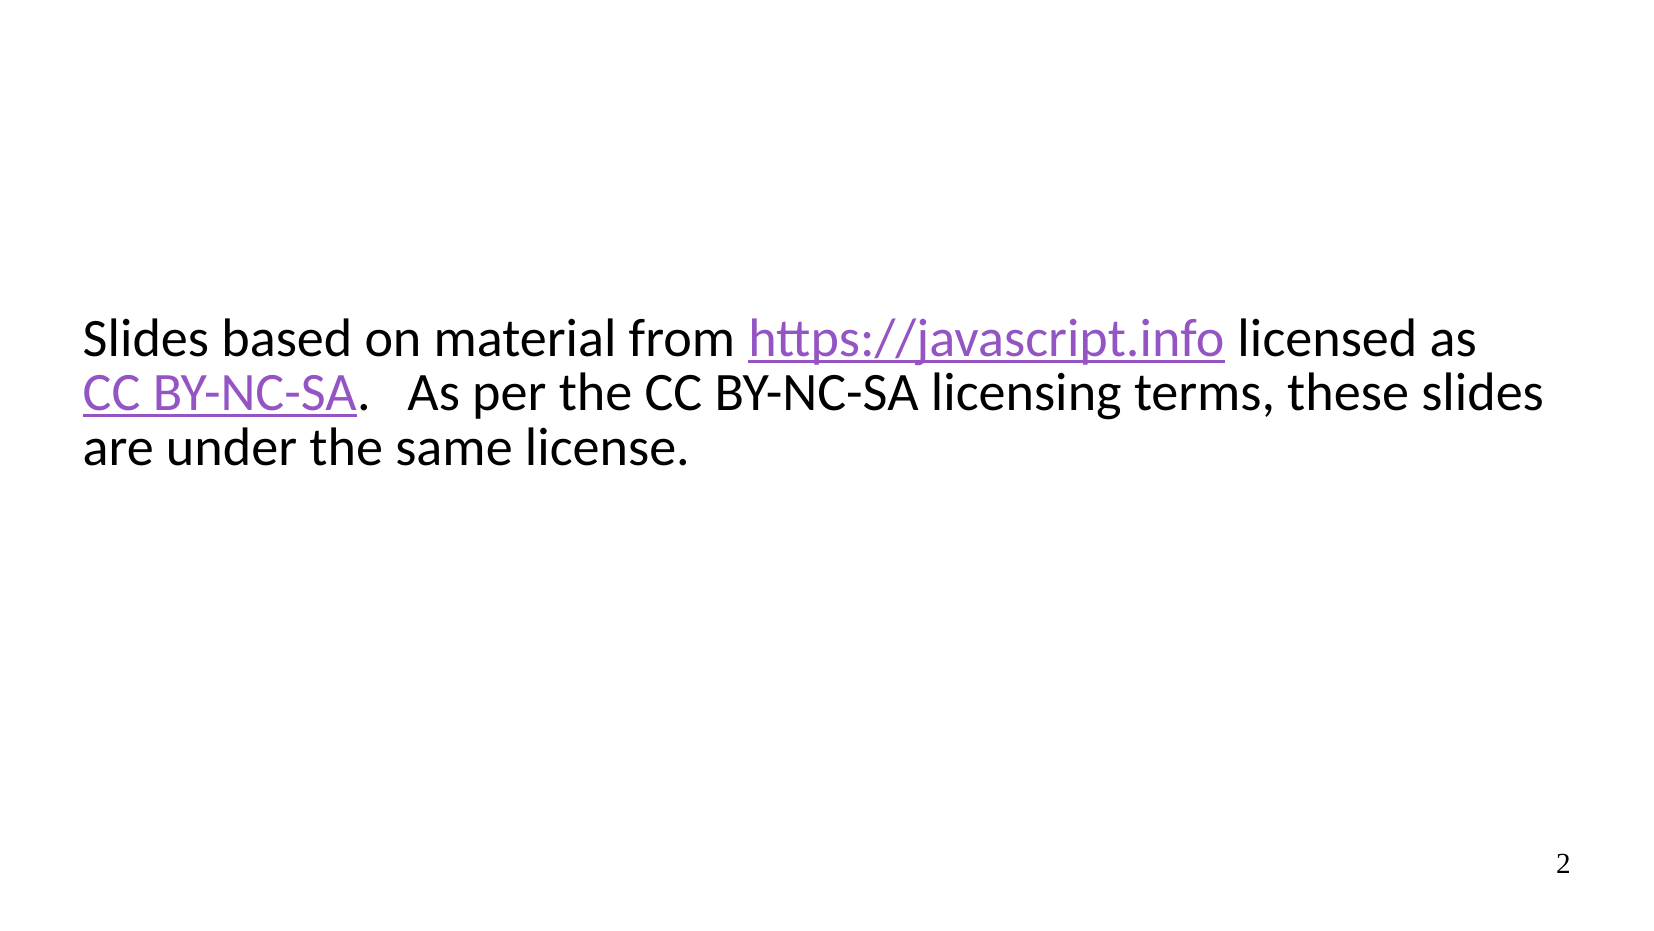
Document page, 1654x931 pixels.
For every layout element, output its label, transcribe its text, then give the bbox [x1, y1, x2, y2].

subtitle Slides based on material from https://javascript.info licensed as CC BY-NC-SA. As per the CC BY-NC-SA licensing terms, these slides are under the same license. [82, 37, 1571, 757]
